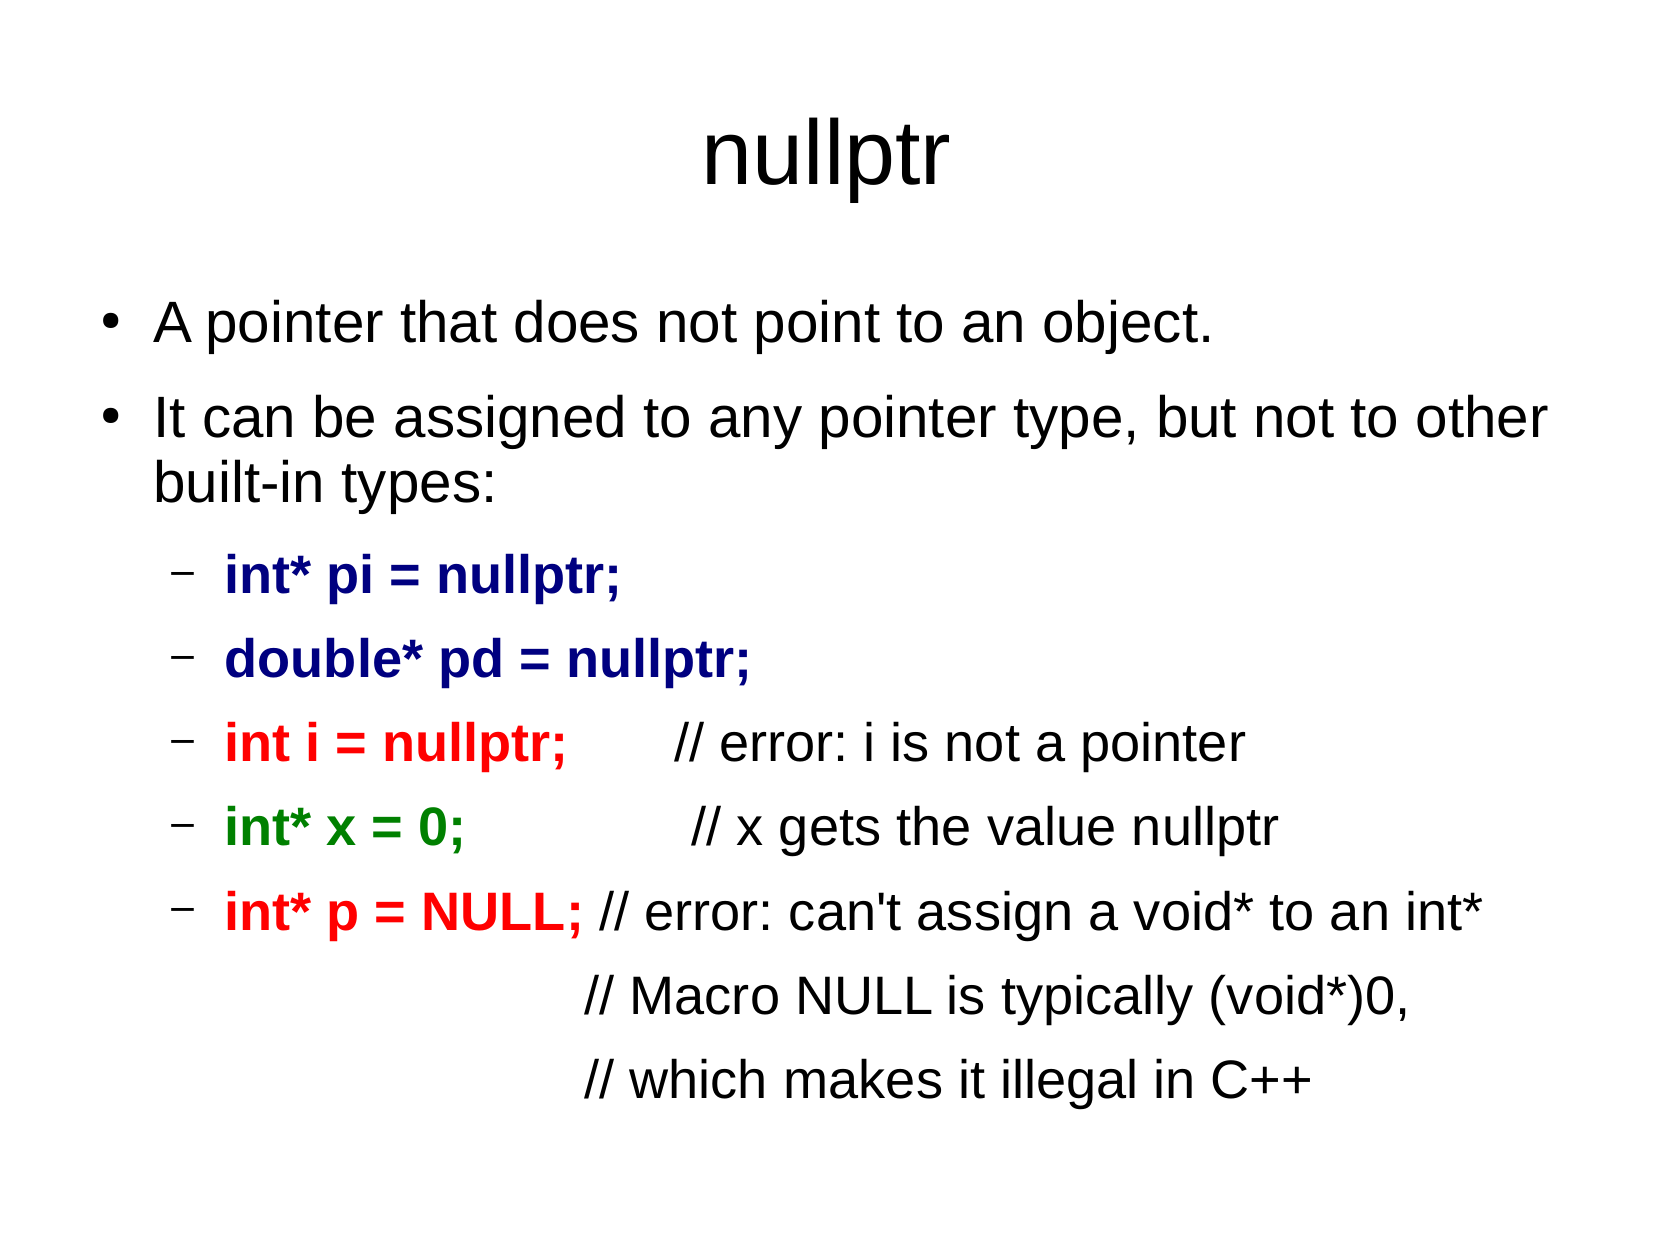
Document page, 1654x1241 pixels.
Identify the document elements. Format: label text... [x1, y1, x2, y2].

title nullptr [82, 49, 1571, 257]
list A pointer that does not point to an object. It can be assigned to any pointer type, but not to other built-in types: int* pi = nullptr; double* pd = nullptr; int i = nullptr; // error: i is not a pointer int* x = 0; // x gets the value nullptr int* p = NULL; // error: can't assign a void* to an int* // Macro NULL is typically (void*)0, // which makes it illegal in C++ [82, 290, 1571, 1170]
